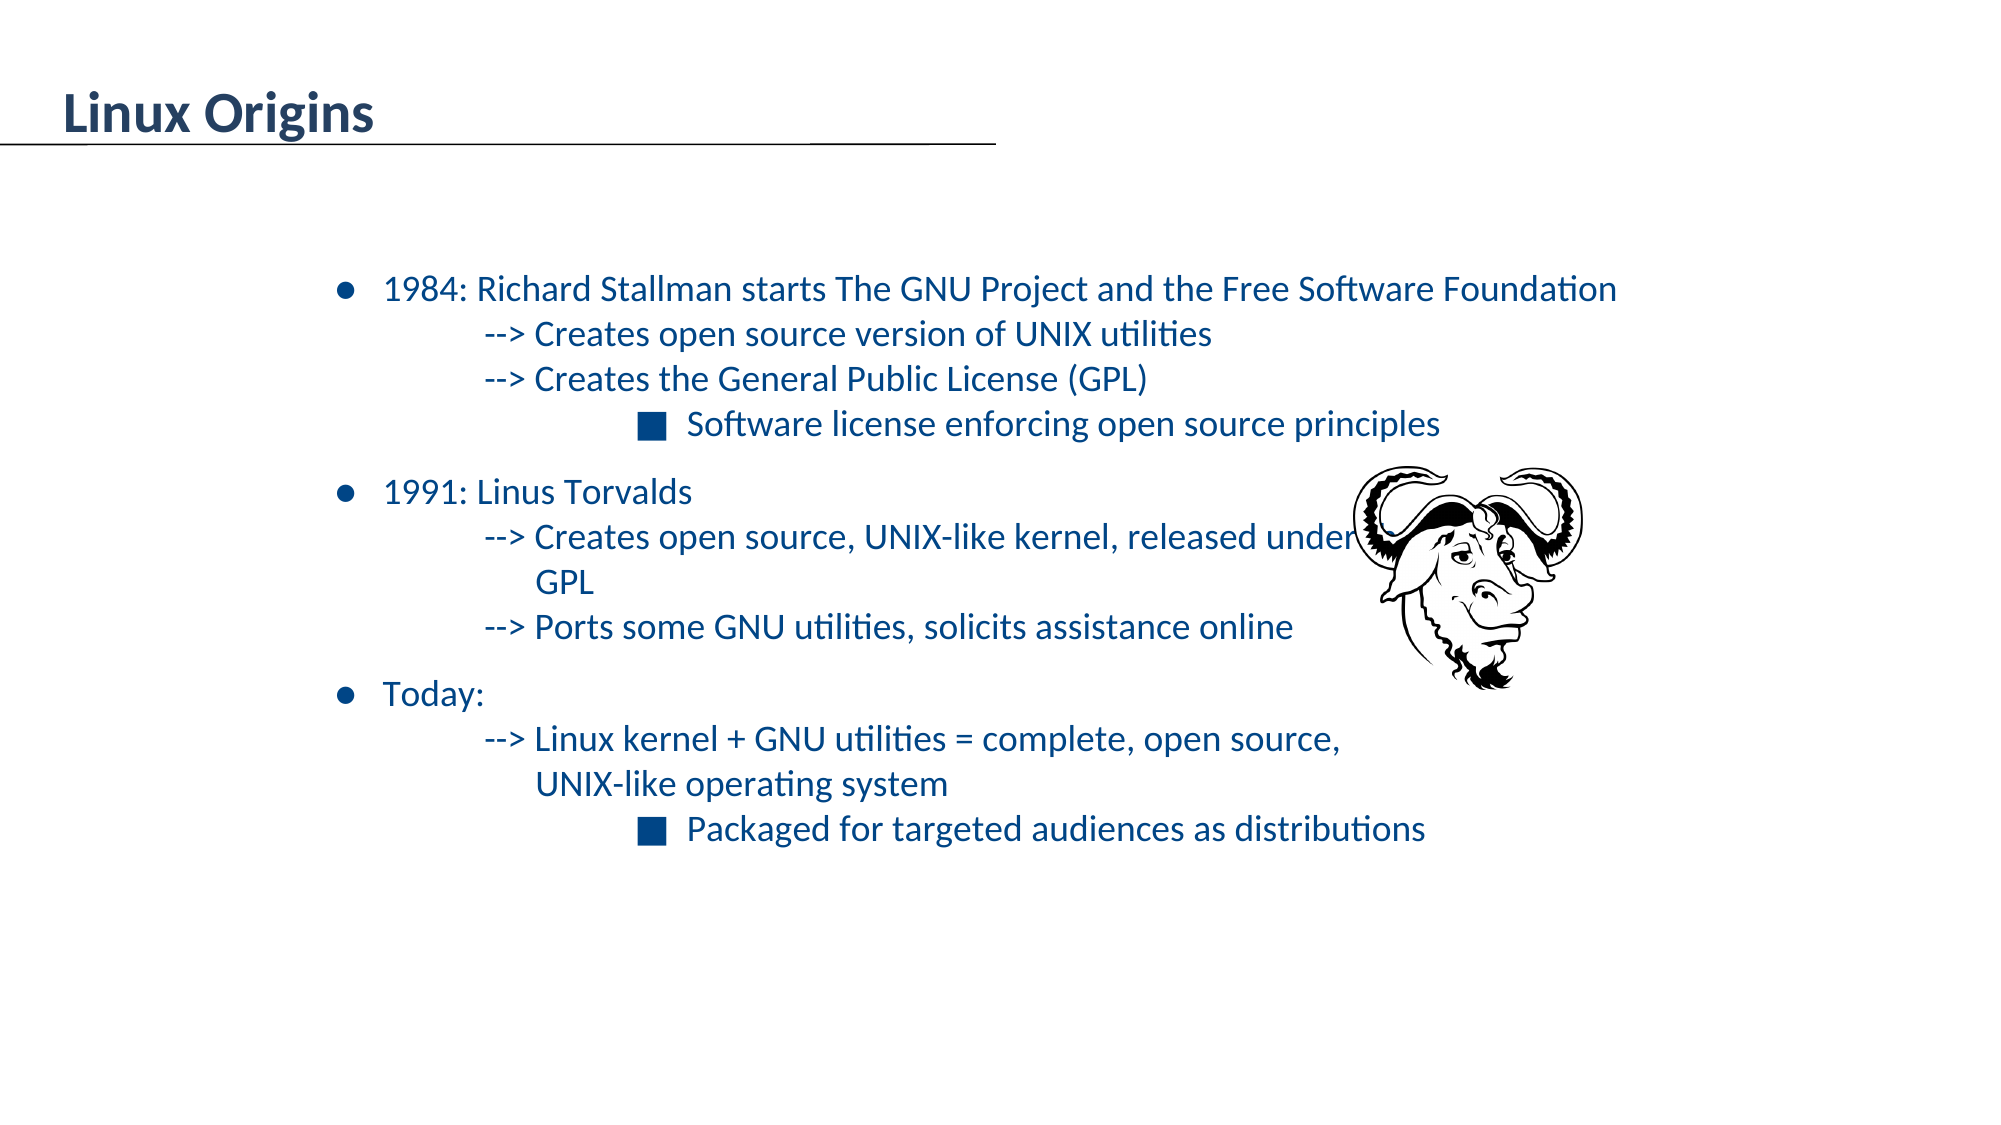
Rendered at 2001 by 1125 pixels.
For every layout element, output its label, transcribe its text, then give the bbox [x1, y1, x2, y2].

picture [1353, 466, 1583, 691]
text_box ● 1984: Richard Stallman starts The GNU Project and the Free Software Foundation --> Creates open source version of UNIX utilities --> Creates the General Public License (GPL) ■ Software license enforcing open source principles ● 1991: Linus Torvalds --> Creates open source, UNIX-like kernel, released under the GPL --> Ports some GNU utilities, solicits assistance online ● Today: --> Linux kernel + GNU utilities = complete, open source, UNIX-like operating system ■ Packaged for targeted audiences as distributions [319, 234, 1650, 863]
text_box Linux Origins [48, 65, 729, 152]
